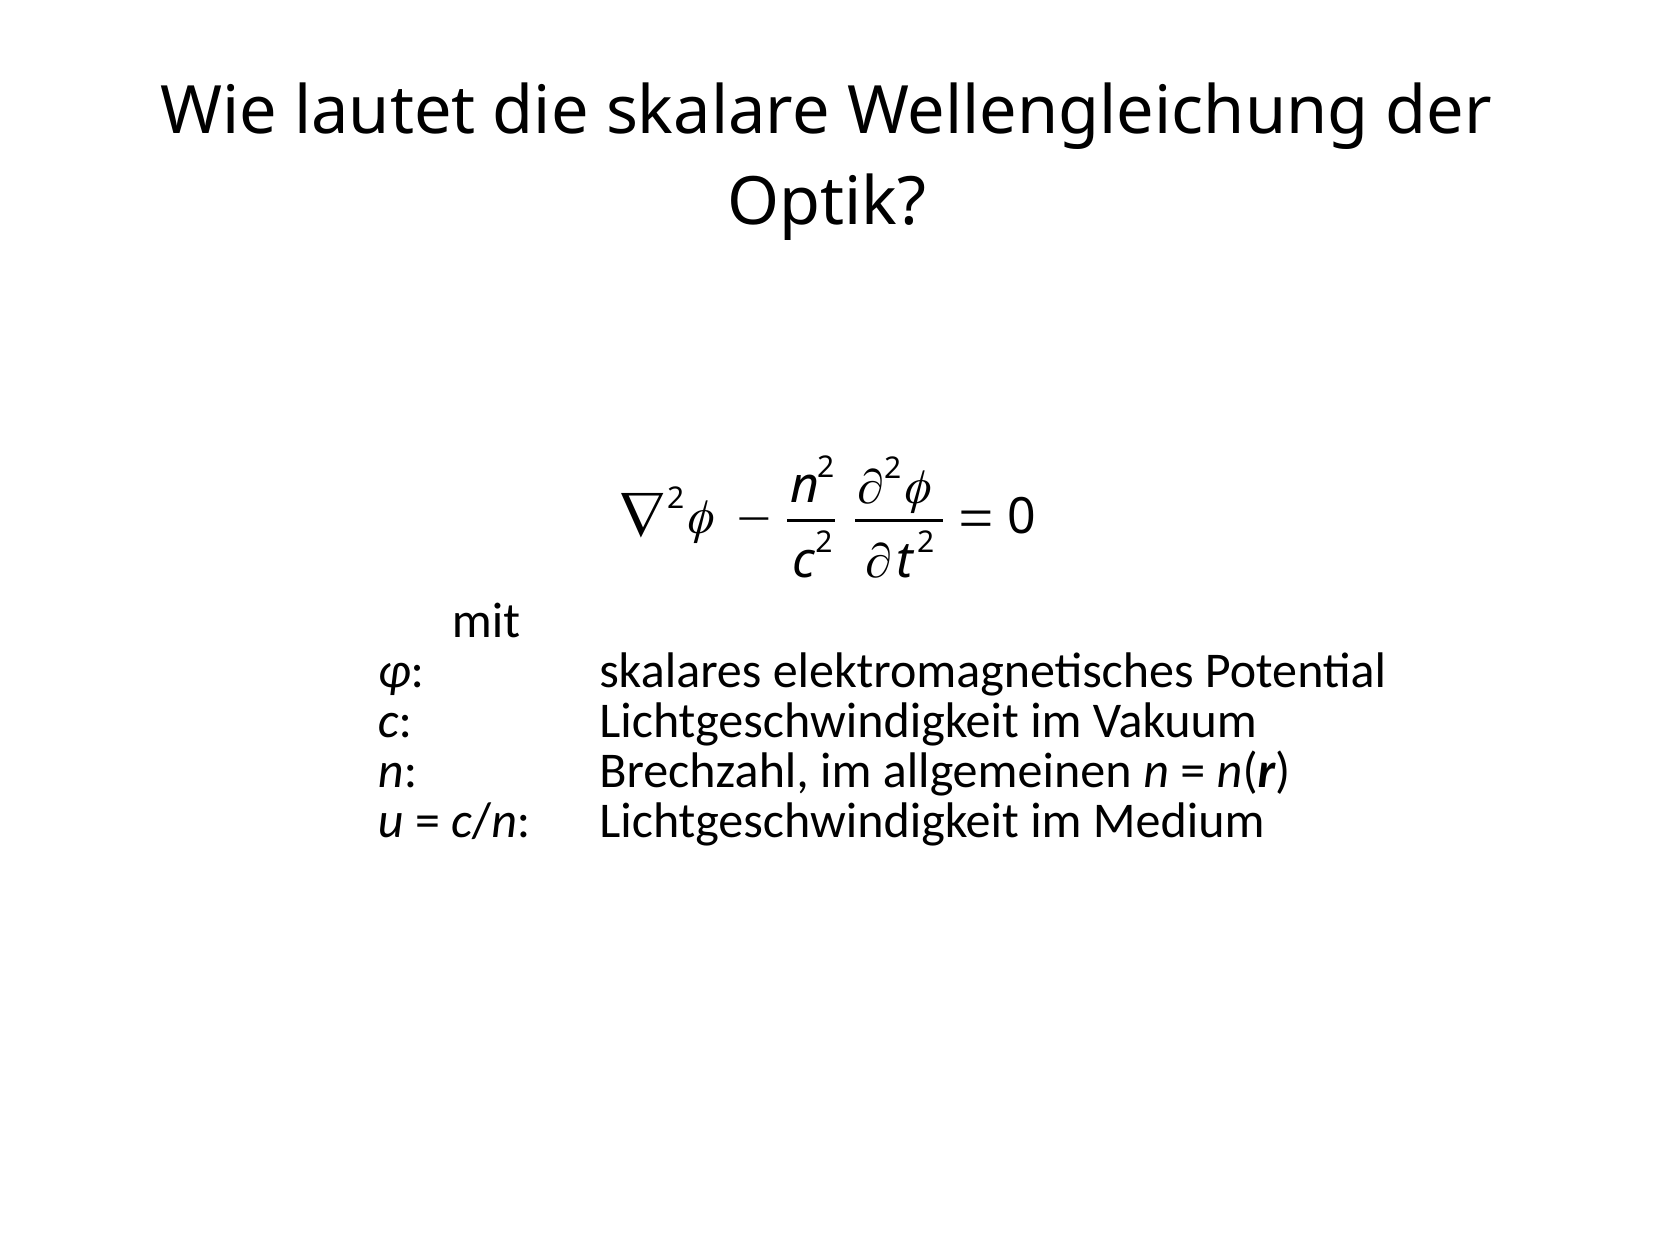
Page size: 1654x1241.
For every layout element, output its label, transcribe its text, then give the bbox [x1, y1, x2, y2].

title Wie lautet die skalare Wellengleichung der Optik? [82, 49, 1571, 257]
chart [613, 448, 1040, 591]
subtitle mit φ: skalares elektromagnetisches Potential c: Lichtgeschwindigkeit im Vakuum n: Brechzahl, im allgemeinen n = n(r) u = c/n: Lichtgeschwindigkeit im Medium [82, 290, 1571, 1010]
